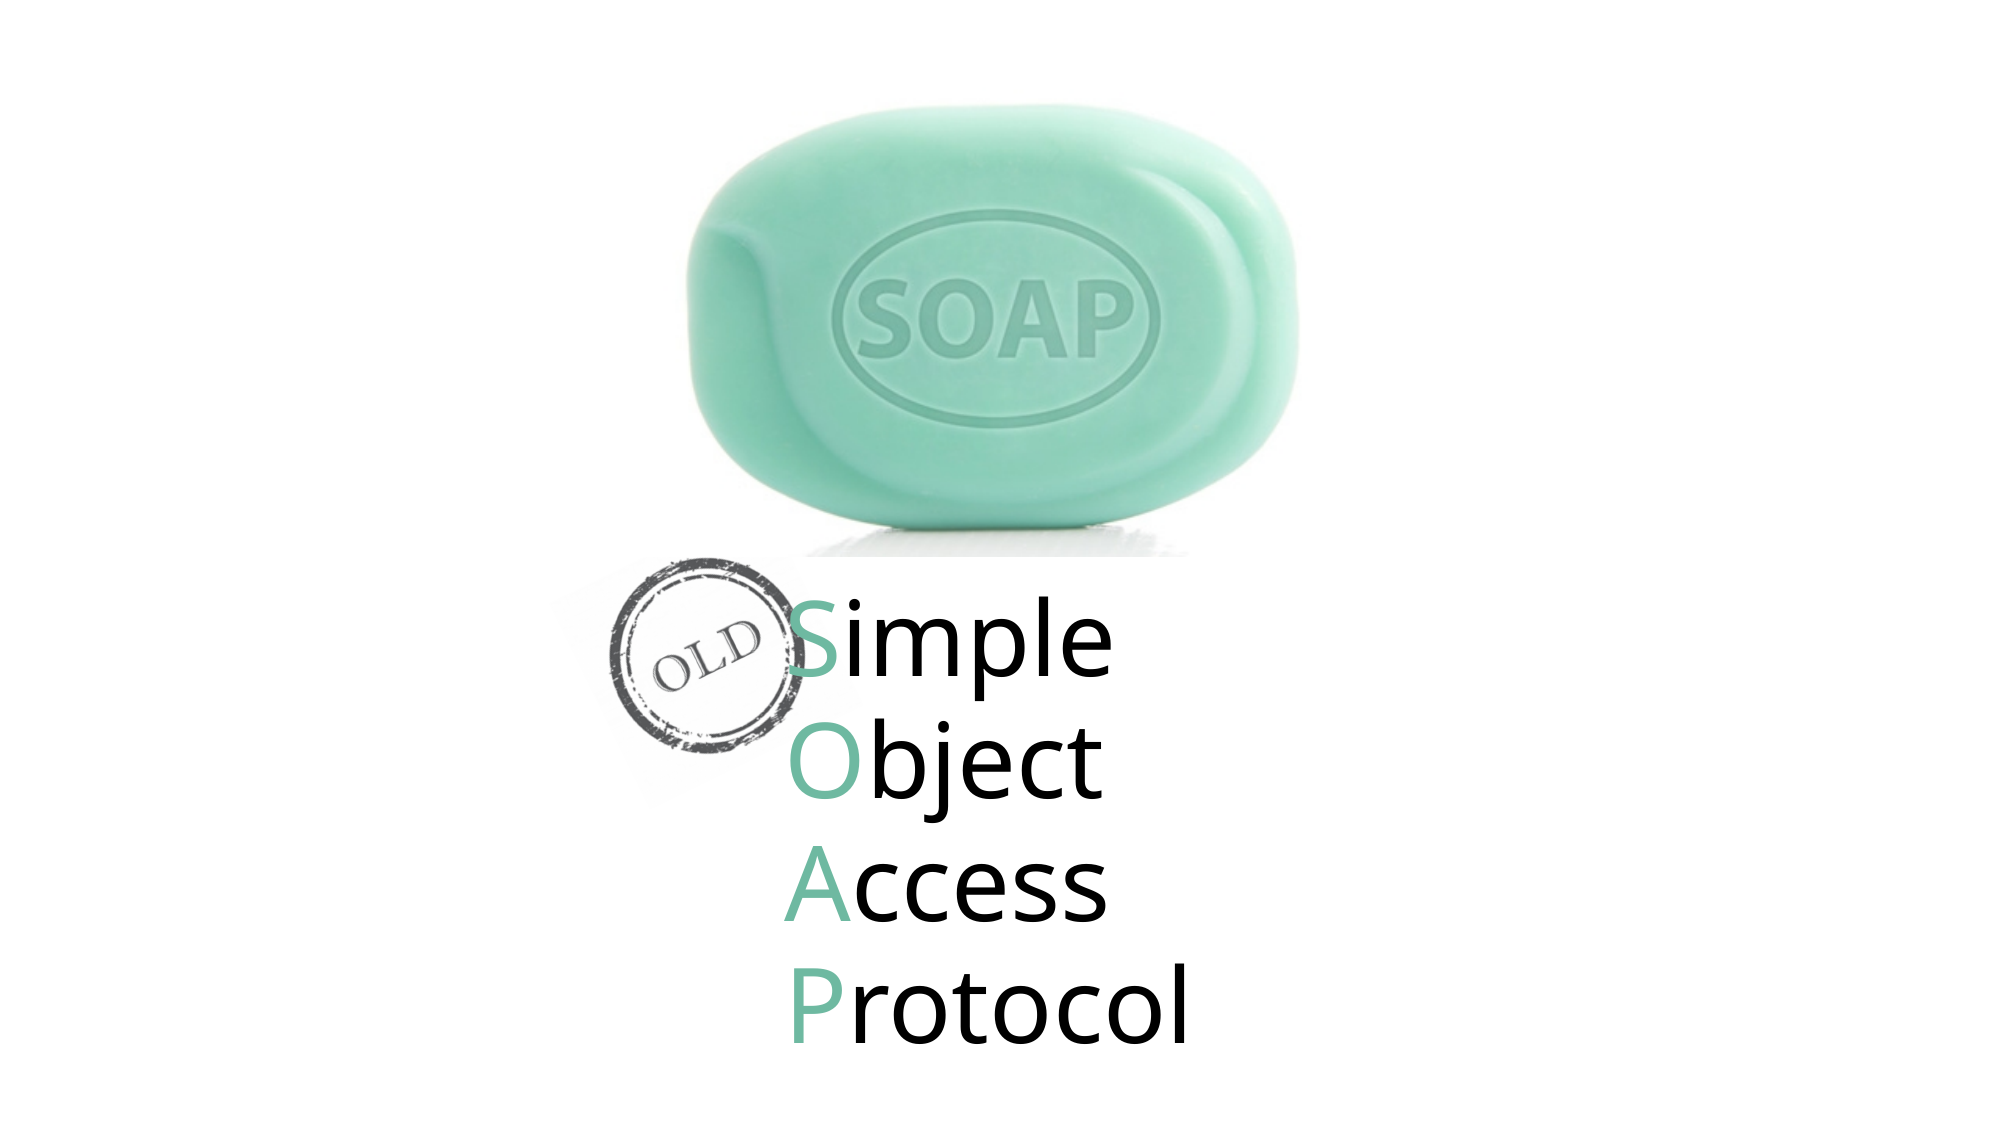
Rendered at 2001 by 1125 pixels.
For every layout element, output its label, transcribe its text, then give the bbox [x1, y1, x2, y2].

picture [539, 87, 1461, 578]
subtitle Simple Object Access Protocol [249, 578, 1750, 1075]
